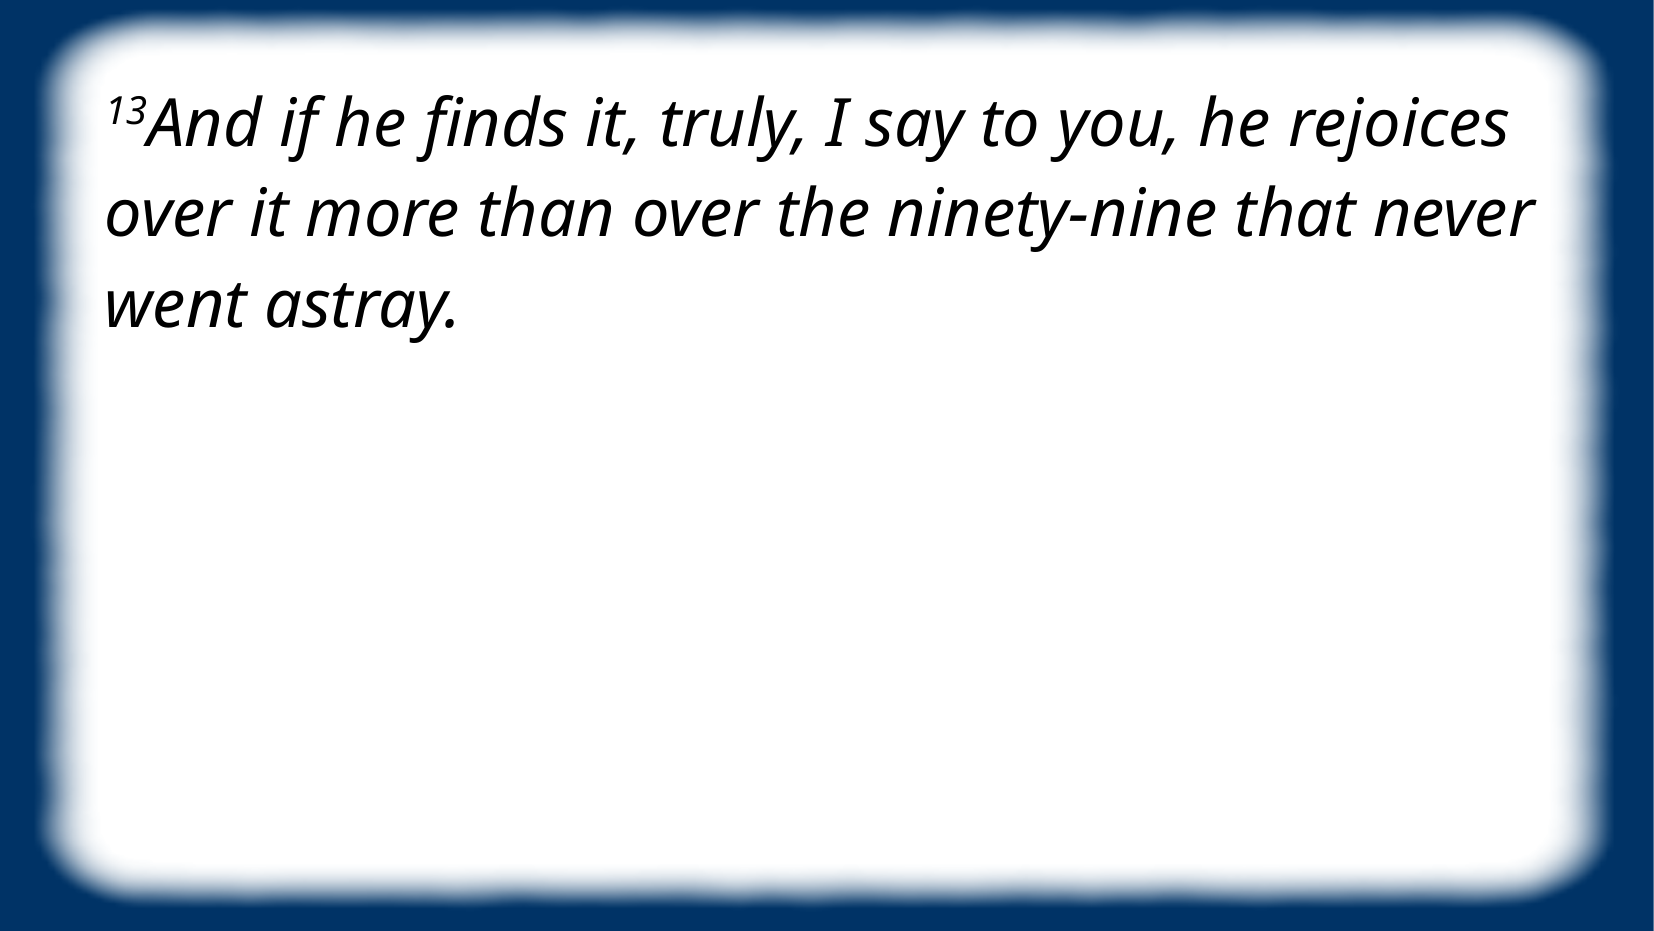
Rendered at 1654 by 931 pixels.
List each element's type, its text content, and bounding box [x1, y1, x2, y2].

picture [0, 0, 1654, 931]
text_box 13And if he finds it, truly, I say to you, he rejoices over it more than over the ninety-nine that never went astray. [90, 67, 1561, 361]
